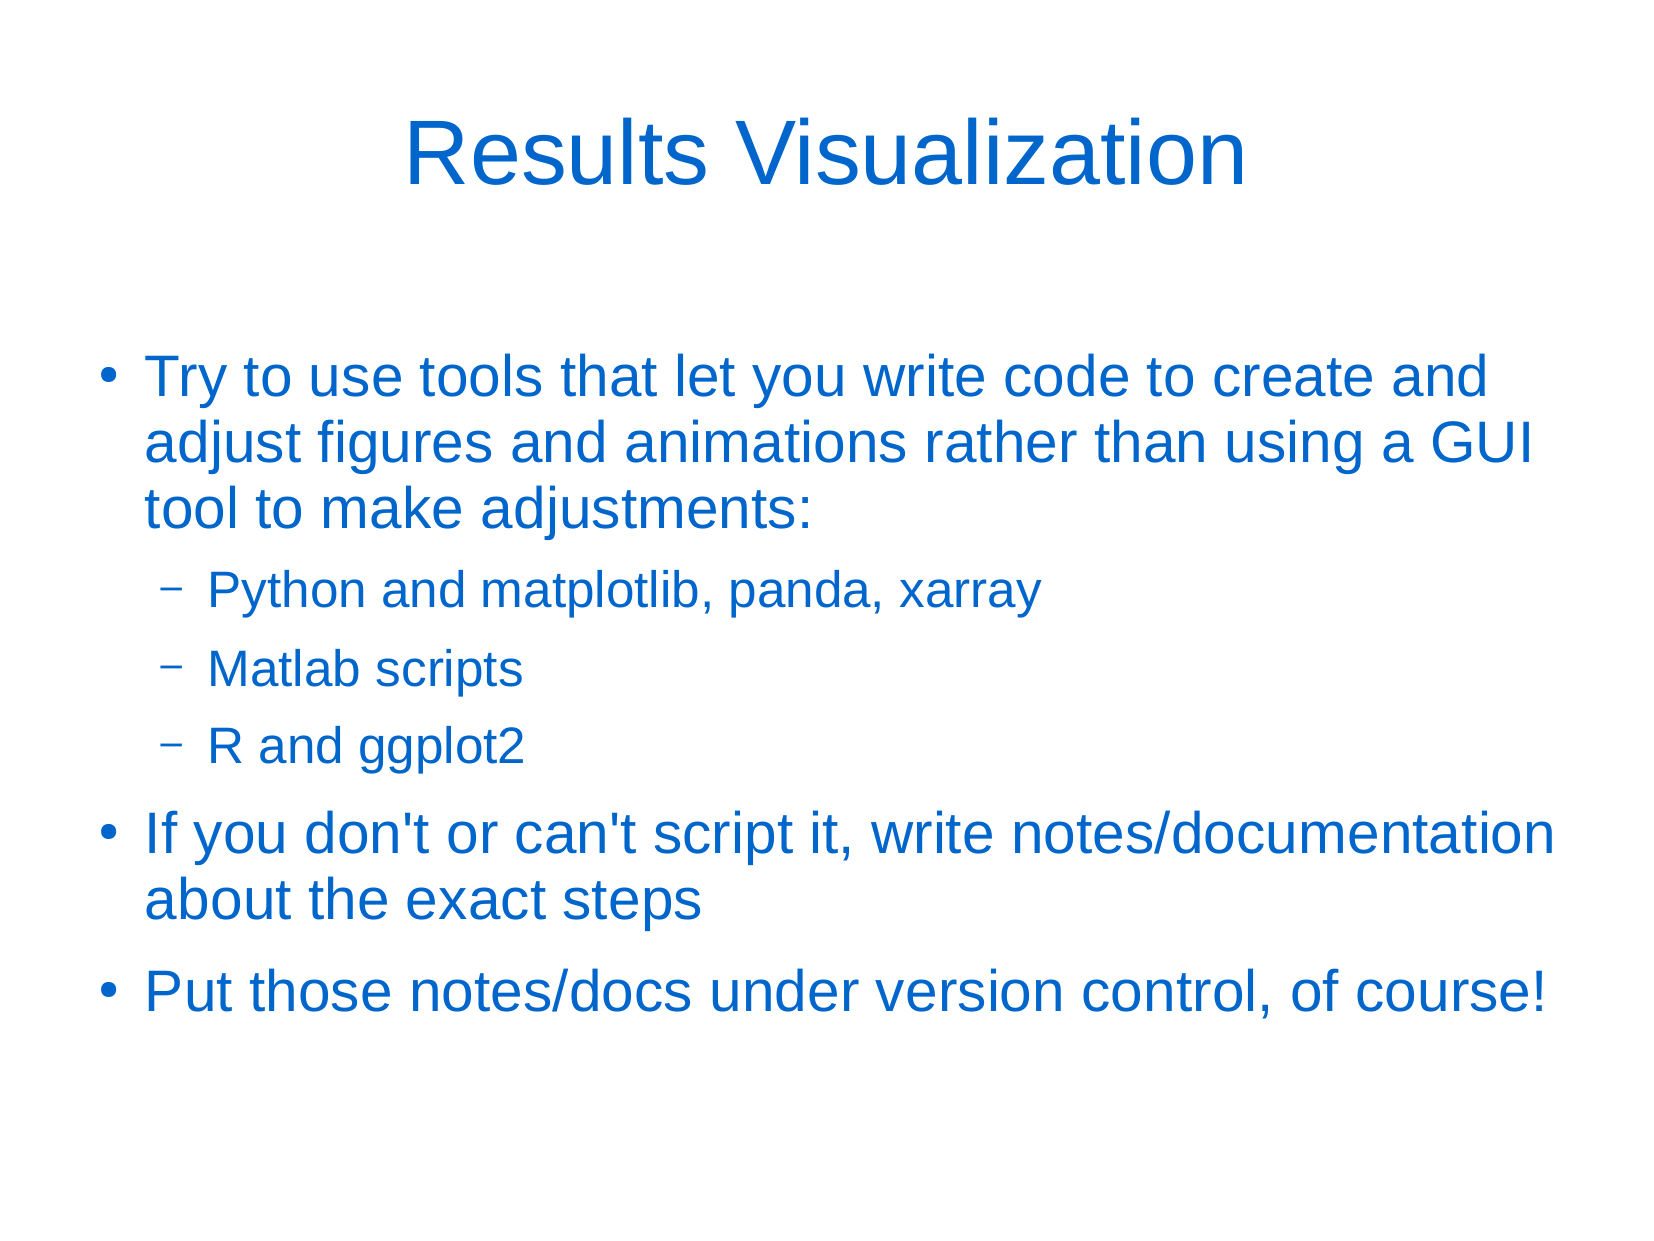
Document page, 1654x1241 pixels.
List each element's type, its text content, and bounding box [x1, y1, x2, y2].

title Results Visualization [82, 49, 1571, 257]
list Try to use tools that let you write code to create and adjust figures and animations rather than using a GUI tool to make adjustments: Python and matplotlib, panda, xarray Matlab scripts R and ggplot2 If you don't or can't script it, write notes/documentation about the exact steps Put those notes/docs under version control, of course! [82, 343, 1571, 1063]
